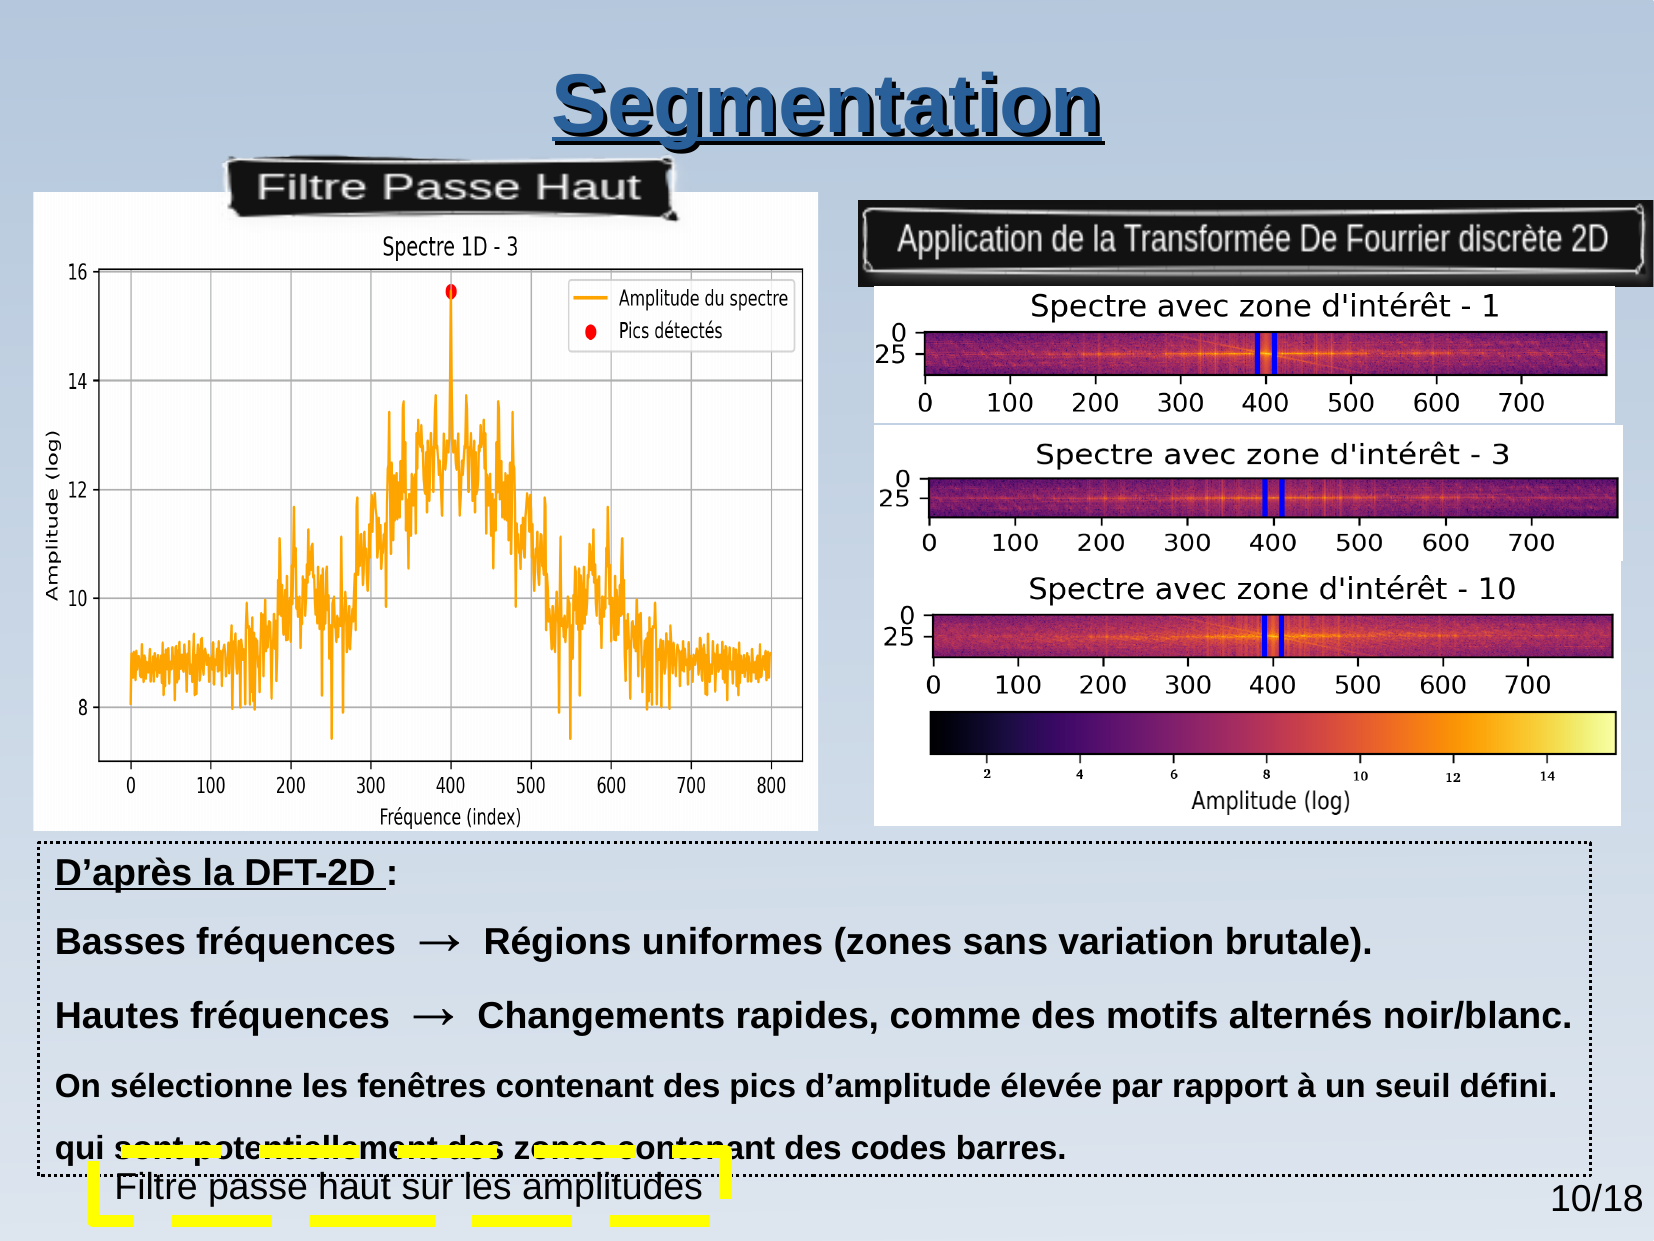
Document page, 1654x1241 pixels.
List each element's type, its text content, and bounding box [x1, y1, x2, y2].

title Segmentation [82, 0, 1571, 207]
picture [33, 151, 819, 831]
picture [874, 425, 1623, 826]
text_box D’après la DFT-2D : Basses fréquences → Régions uniformes (zones sans variation brutale). Hautes fréquences → Changements rapides, comme des motifs alternés noir/blanc. On sélectionne les fenêtres contenant des pics d’amplitude élevée par rapport à un seuil défini. qui sont potentiellement des zones contenant des codes barres. [38, 842, 1591, 1176]
picture [858, 200, 1654, 423]
text_box Filtre passe haut sur les amplitudes [93, 1151, 726, 1221]
